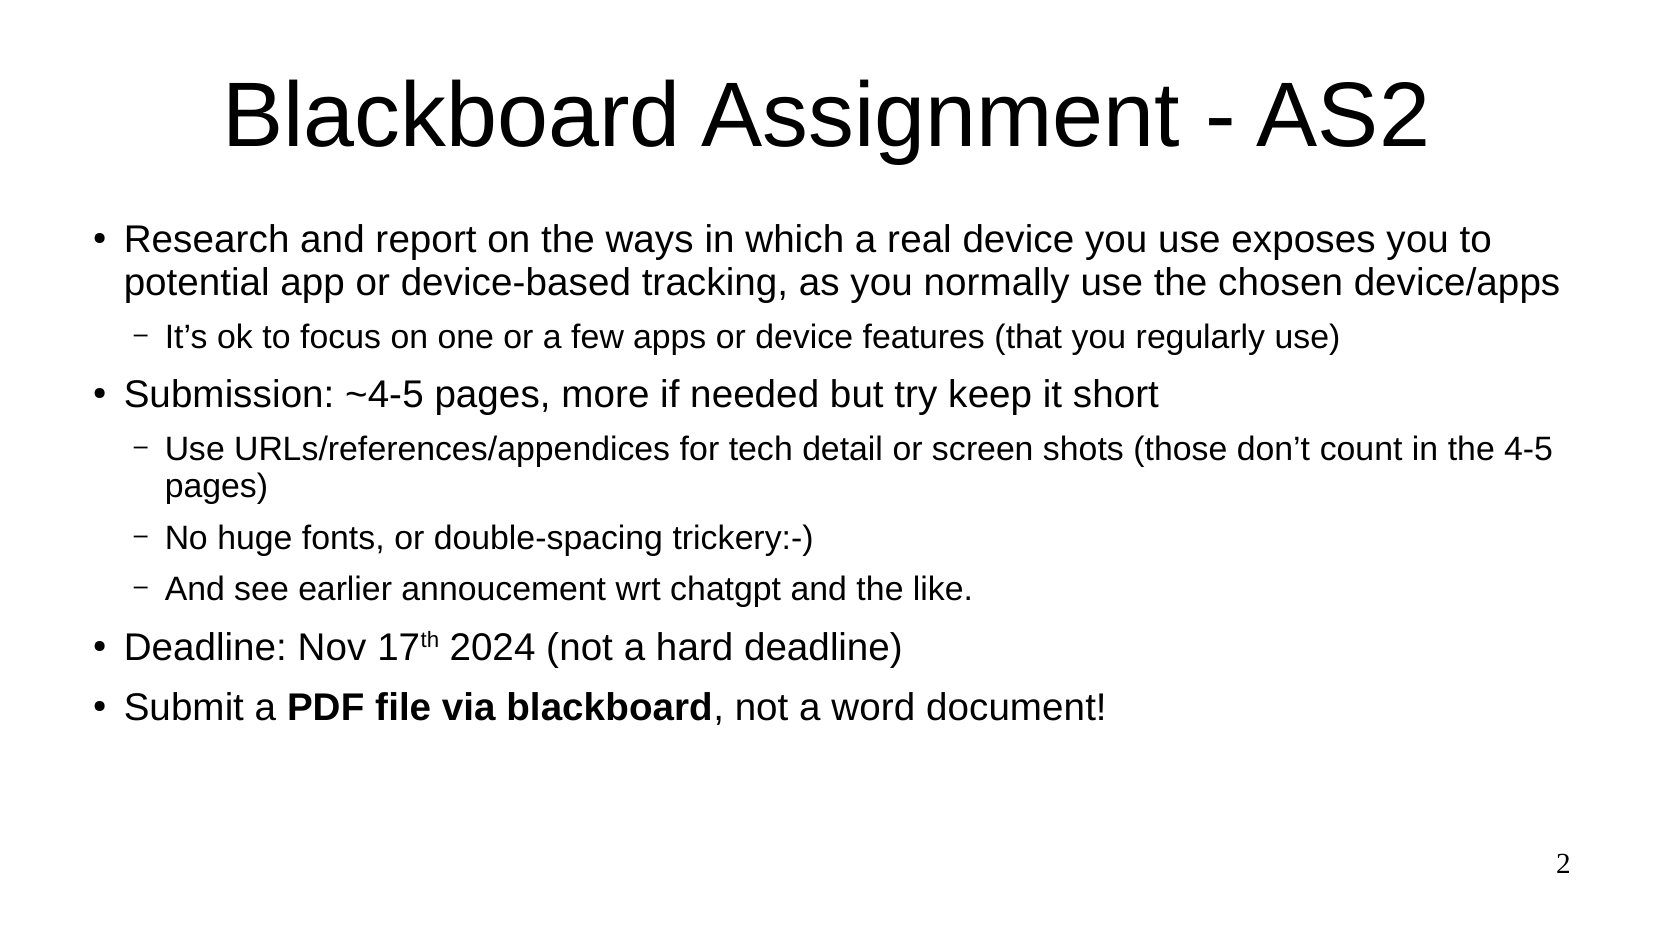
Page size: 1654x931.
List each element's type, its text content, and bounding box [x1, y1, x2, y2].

list Research and report on the ways in which a real device you use exposes you to potential app or device-based tracking, as you normally use the chosen device/apps It’s ok to focus on one or a few apps or device features (that you regularly use) Submission: ~4-5 pages, more if needed but try keep it short Use URLs/references/appendices for tech detail or screen shots (those don’t count in the 4-5 pages) No huge fonts, or double-spacing trickery:-) And see earlier annoucement wrt chatgpt and the like. Deadline: Nov 17th 2024 (not a hard deadline) Submit a PDF file via blackboard, not a word document! [82, 217, 1571, 758]
title Blackboard Assignment - AS2 [82, 37, 1571, 193]
